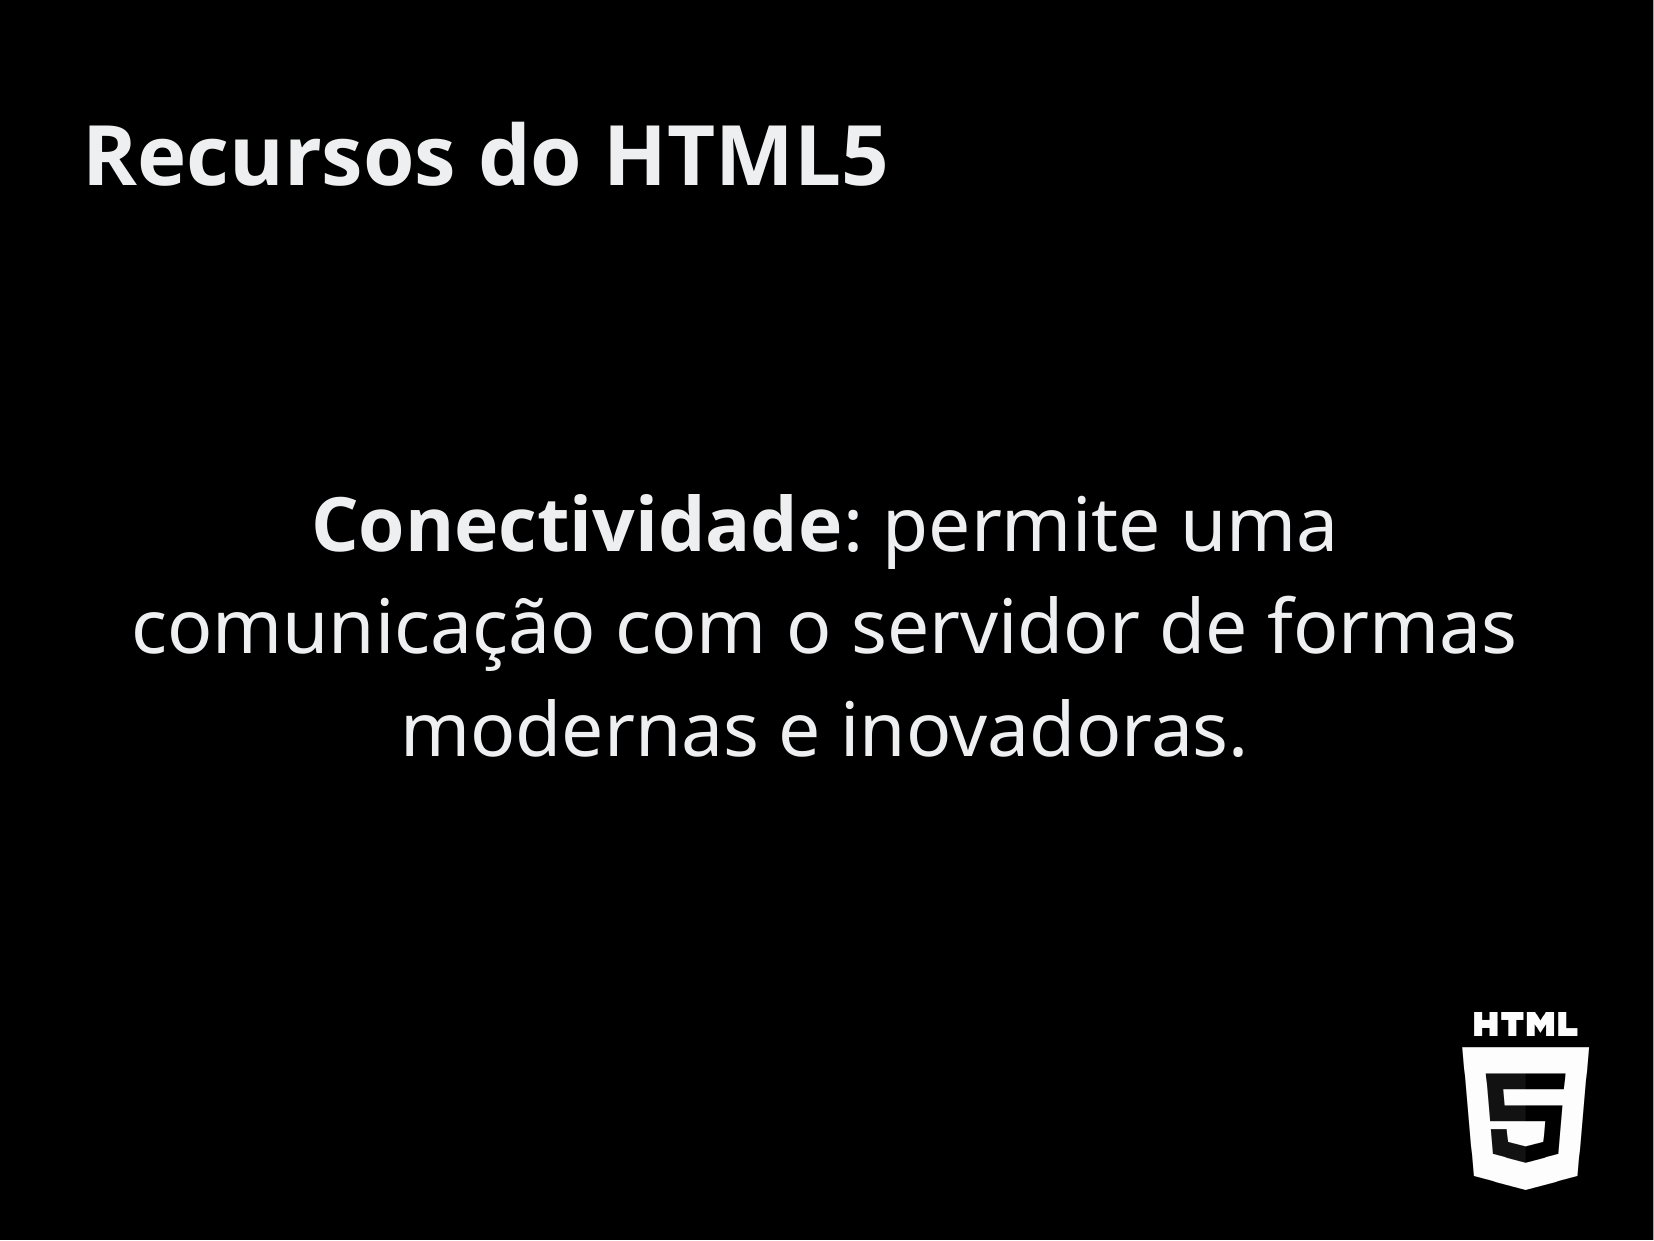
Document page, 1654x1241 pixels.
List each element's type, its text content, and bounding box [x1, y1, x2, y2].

title Conectividade: permite uma comunicação com o servidor de formas modernas e inovadoras. [75, 493, 1576, 756]
picture [1436, 1012, 1615, 1190]
title Recursos do HTML5 [82, 56, 1571, 250]
